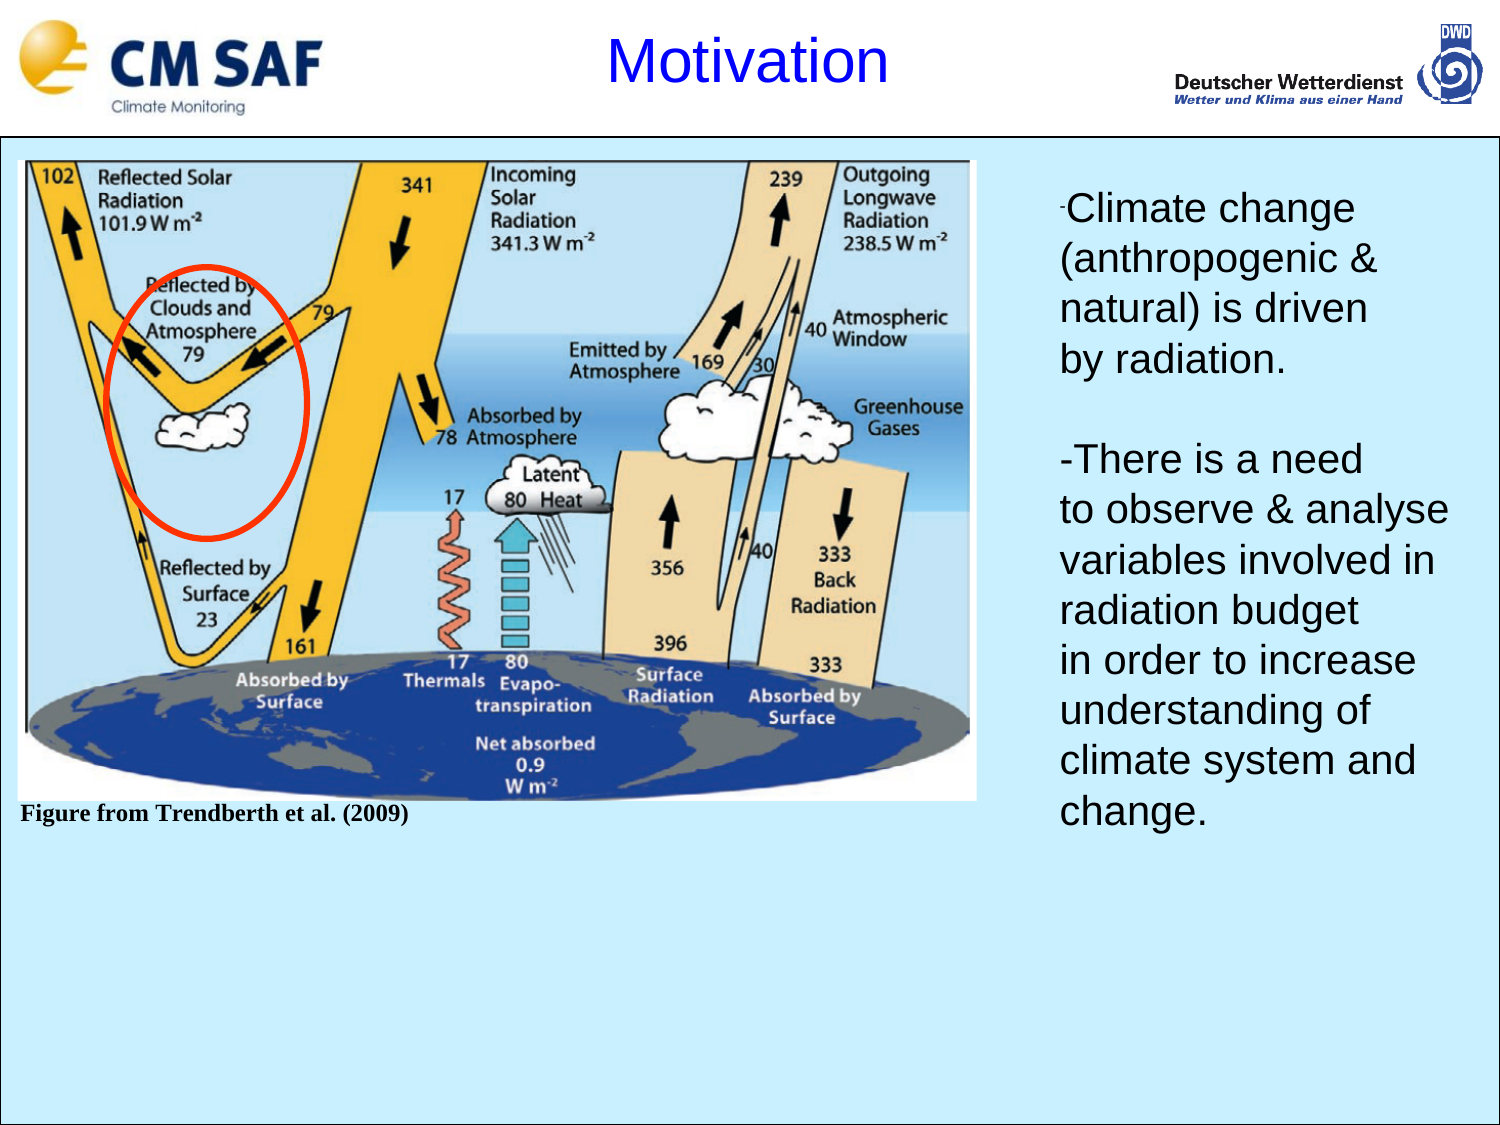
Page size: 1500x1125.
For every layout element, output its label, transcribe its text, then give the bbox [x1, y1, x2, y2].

picture [17, 160, 977, 801]
text_box Figure from Trendberth et al. (2009) [5, 775, 679, 835]
text_box Motivation [312, 30, 1172, 110]
picture [17, 19, 325, 117]
picture [1175, 24, 1483, 104]
text_box Climate change (anthropogenic & natural) is driven by radiation. -There is a need to observe & analyse variables involved in radiation budget in order to increase understanding of climate system and change. [1044, 172, 1477, 942]
